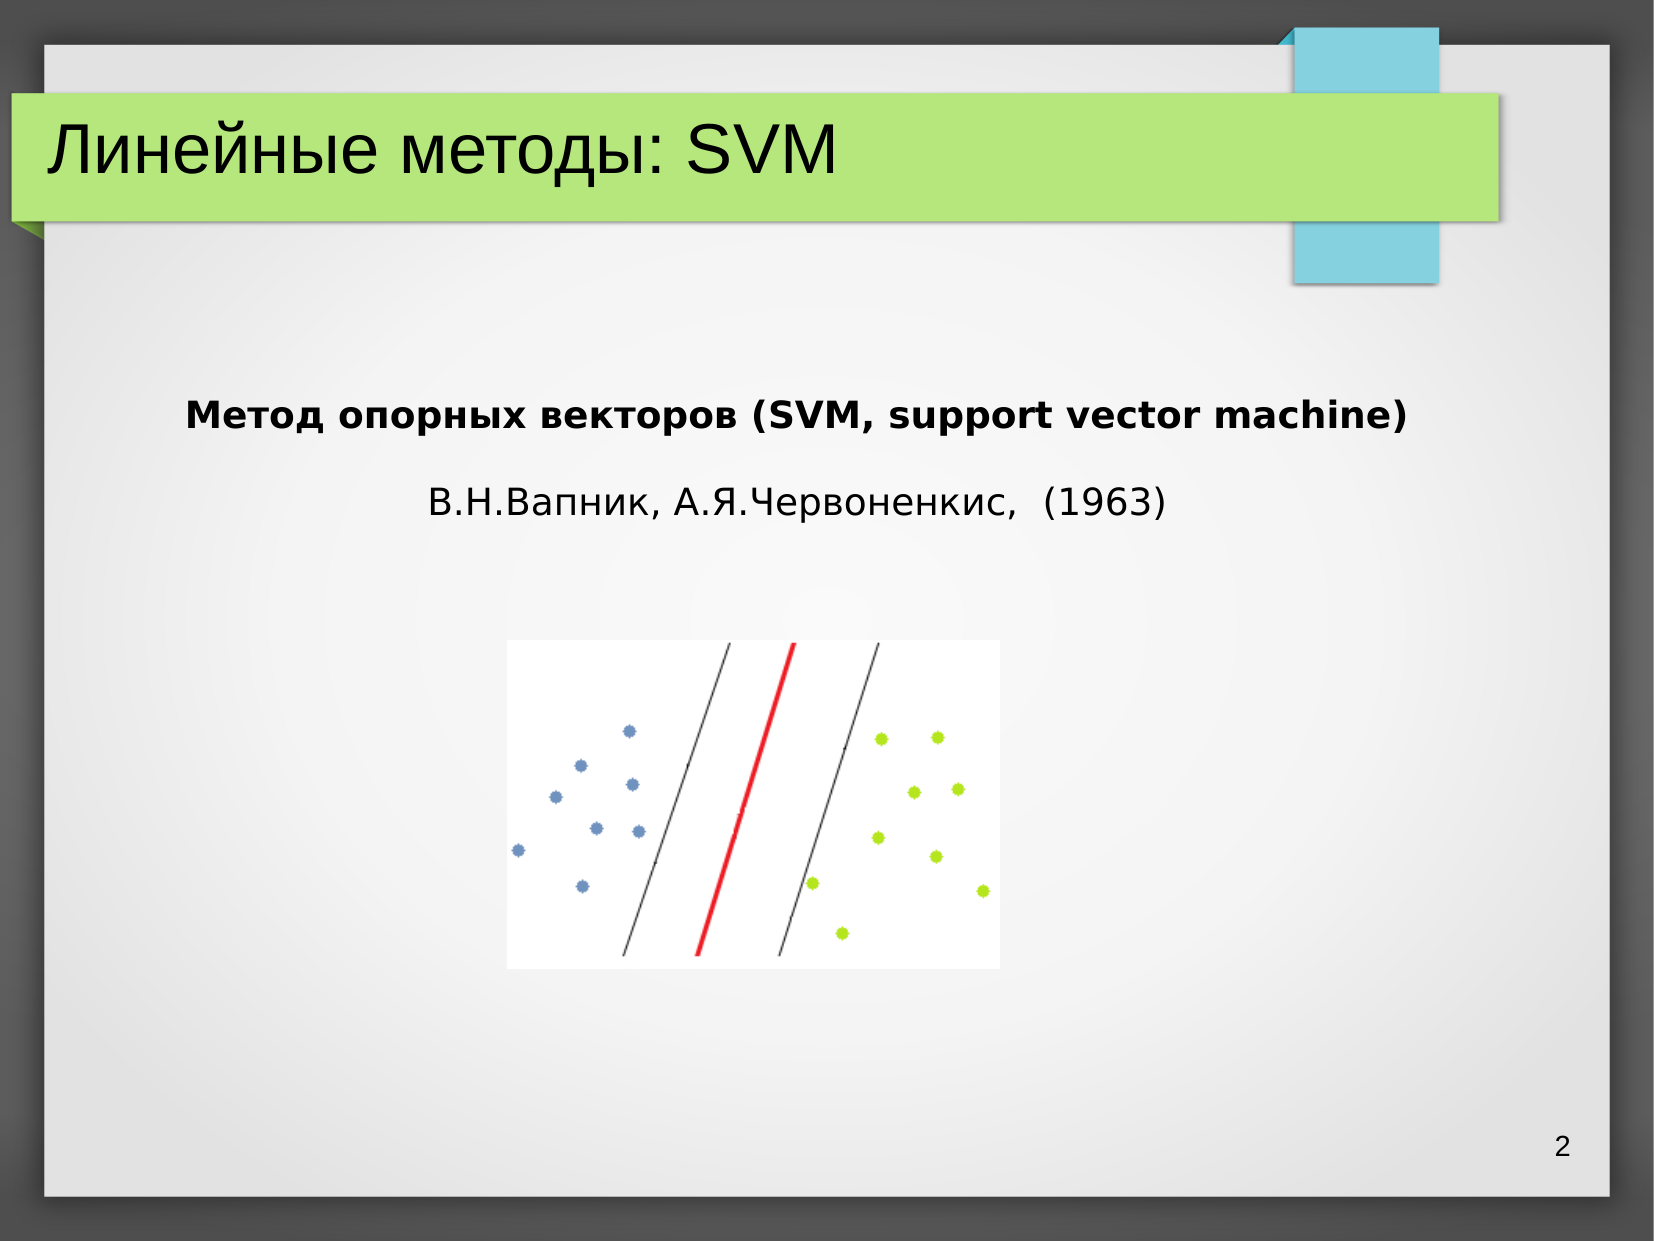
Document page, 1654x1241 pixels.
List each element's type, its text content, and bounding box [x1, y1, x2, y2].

title Линейные методы: SVM [47, 109, 1501, 189]
picture [0, 0, 1654, 1241]
text_box Метод опорных векторов (SVM, support vector machine) В.Н.Вапник, А.Я.Червоненкис, (1963) [165, 386, 1430, 532]
